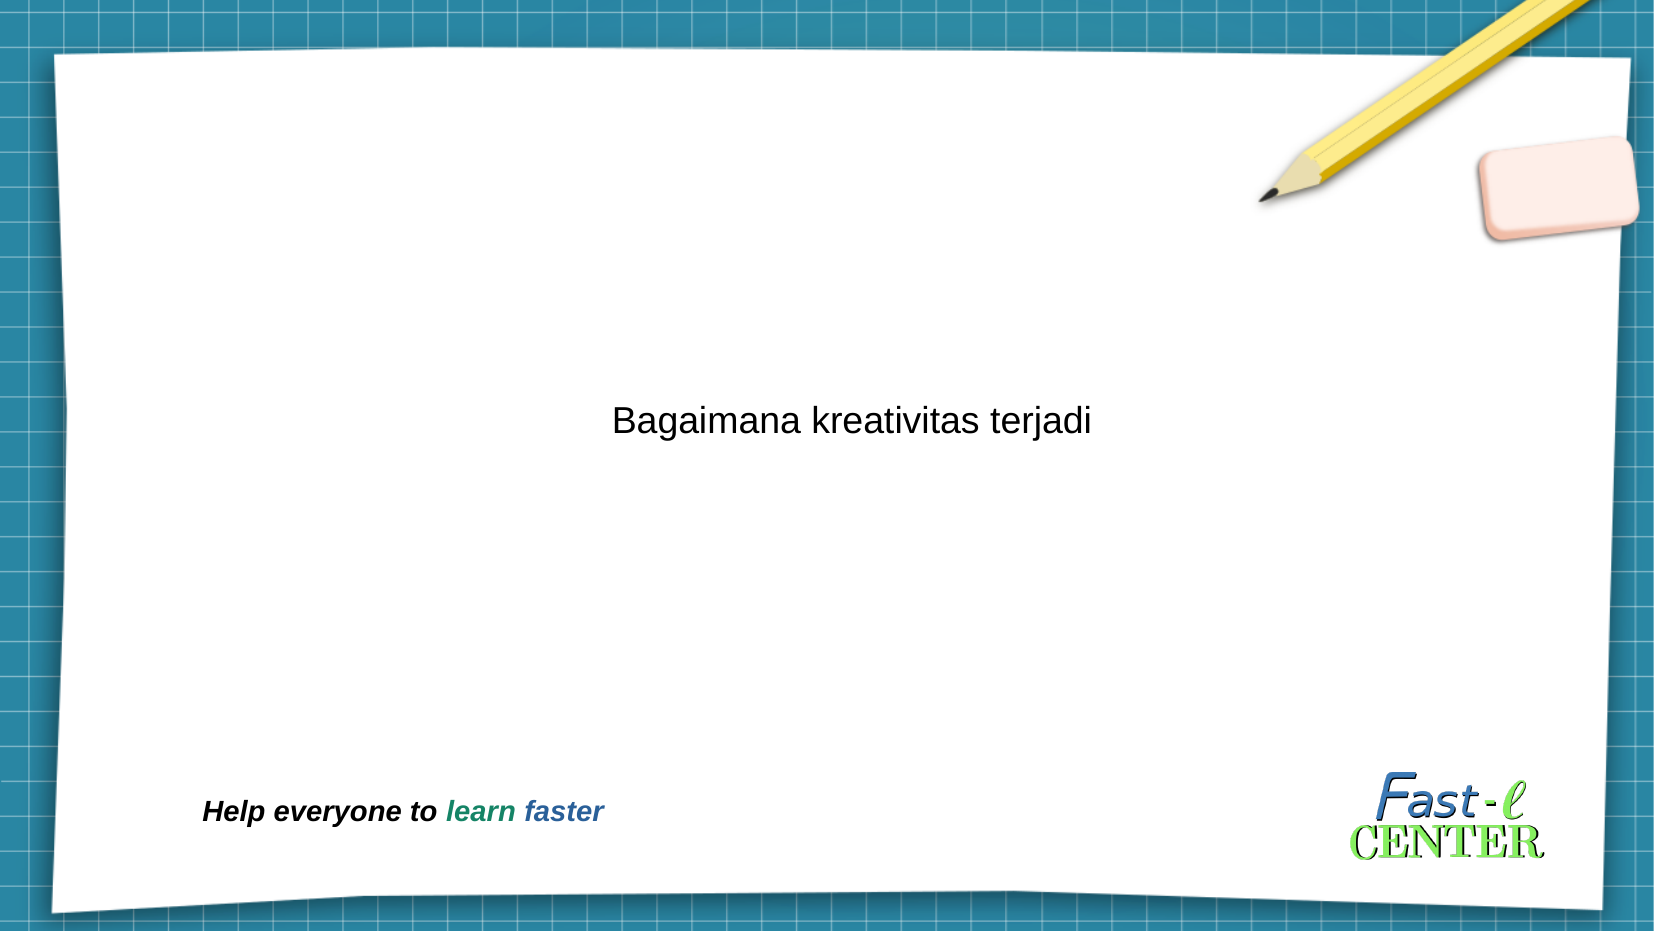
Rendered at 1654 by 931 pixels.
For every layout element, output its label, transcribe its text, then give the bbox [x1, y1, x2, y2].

text_box Bagaimana kreativitas terjadi [597, 392, 1108, 449]
picture [0, 0, 1654, 931]
text_box Help everyone to learn faster [187, 787, 619, 836]
